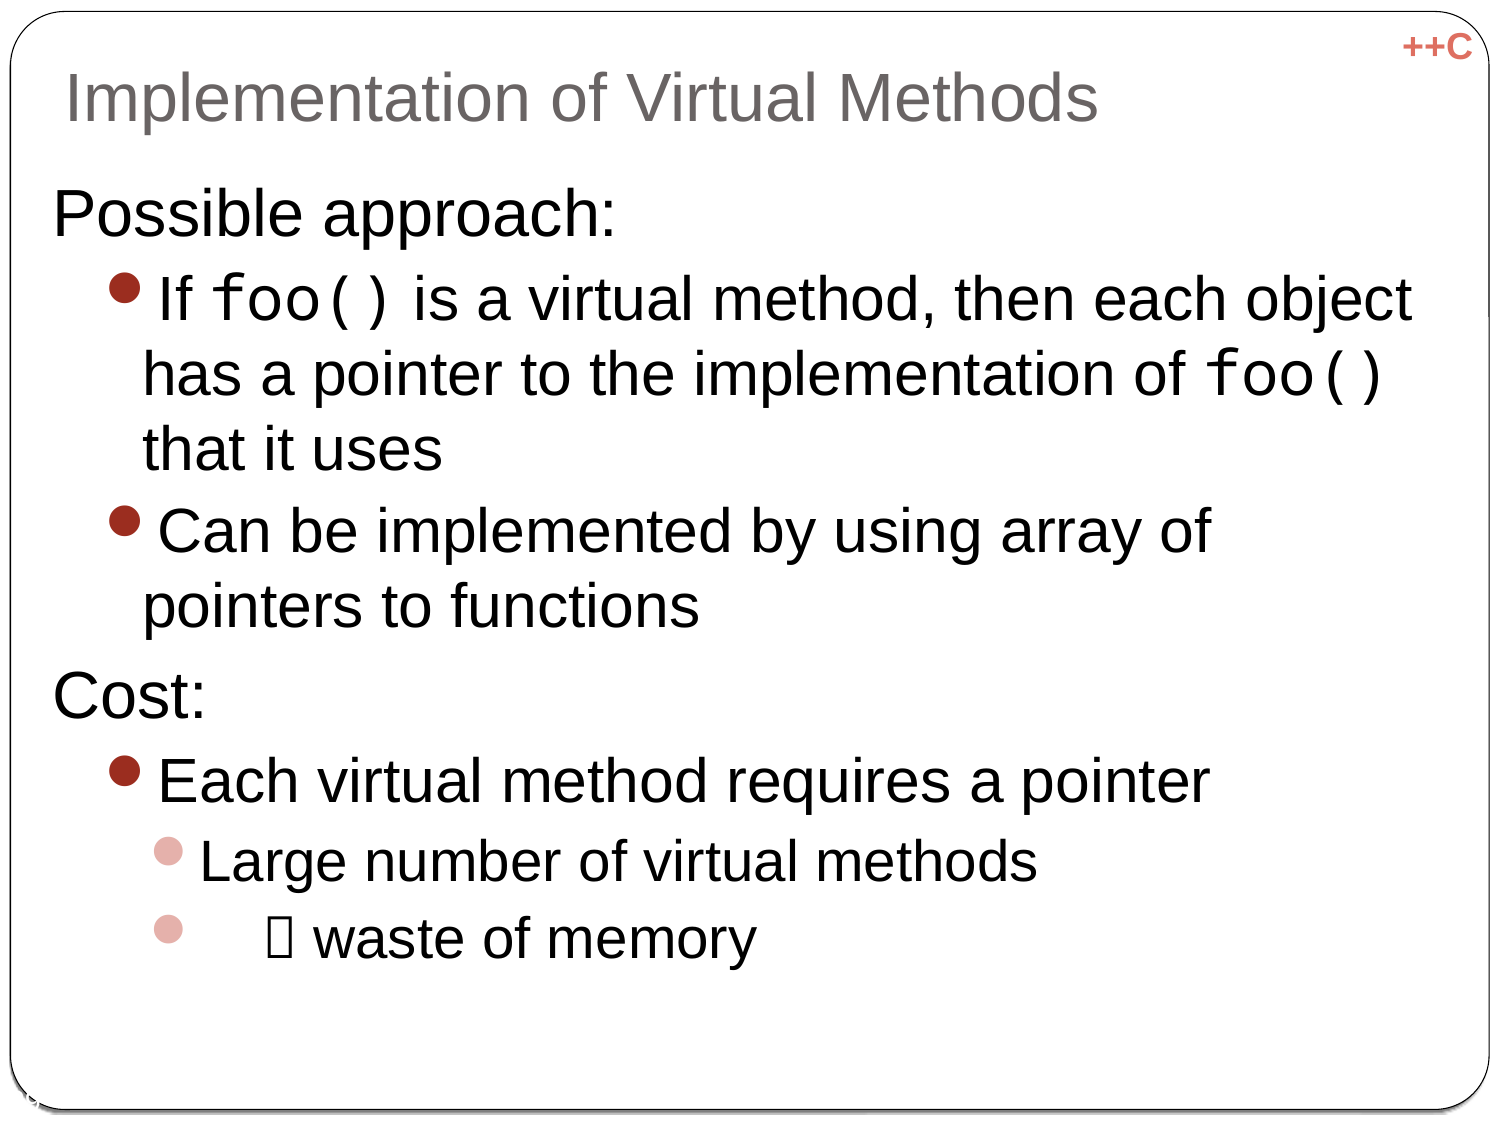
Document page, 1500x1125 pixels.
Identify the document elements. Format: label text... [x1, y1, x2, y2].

list Possible approach: If foo() is a virtual method, then each object has a pointer to the implementation of foo() that it uses Can be implemented by using array of pointers to functions Cost: Each virtual method requires a pointer Large number of virtual methods  waste of memory [37, 162, 1463, 1088]
title Implementation of Virtual Methods [50, 45, 1450, 150]
slide_number <number> [0, 1074, 50, 1125]
